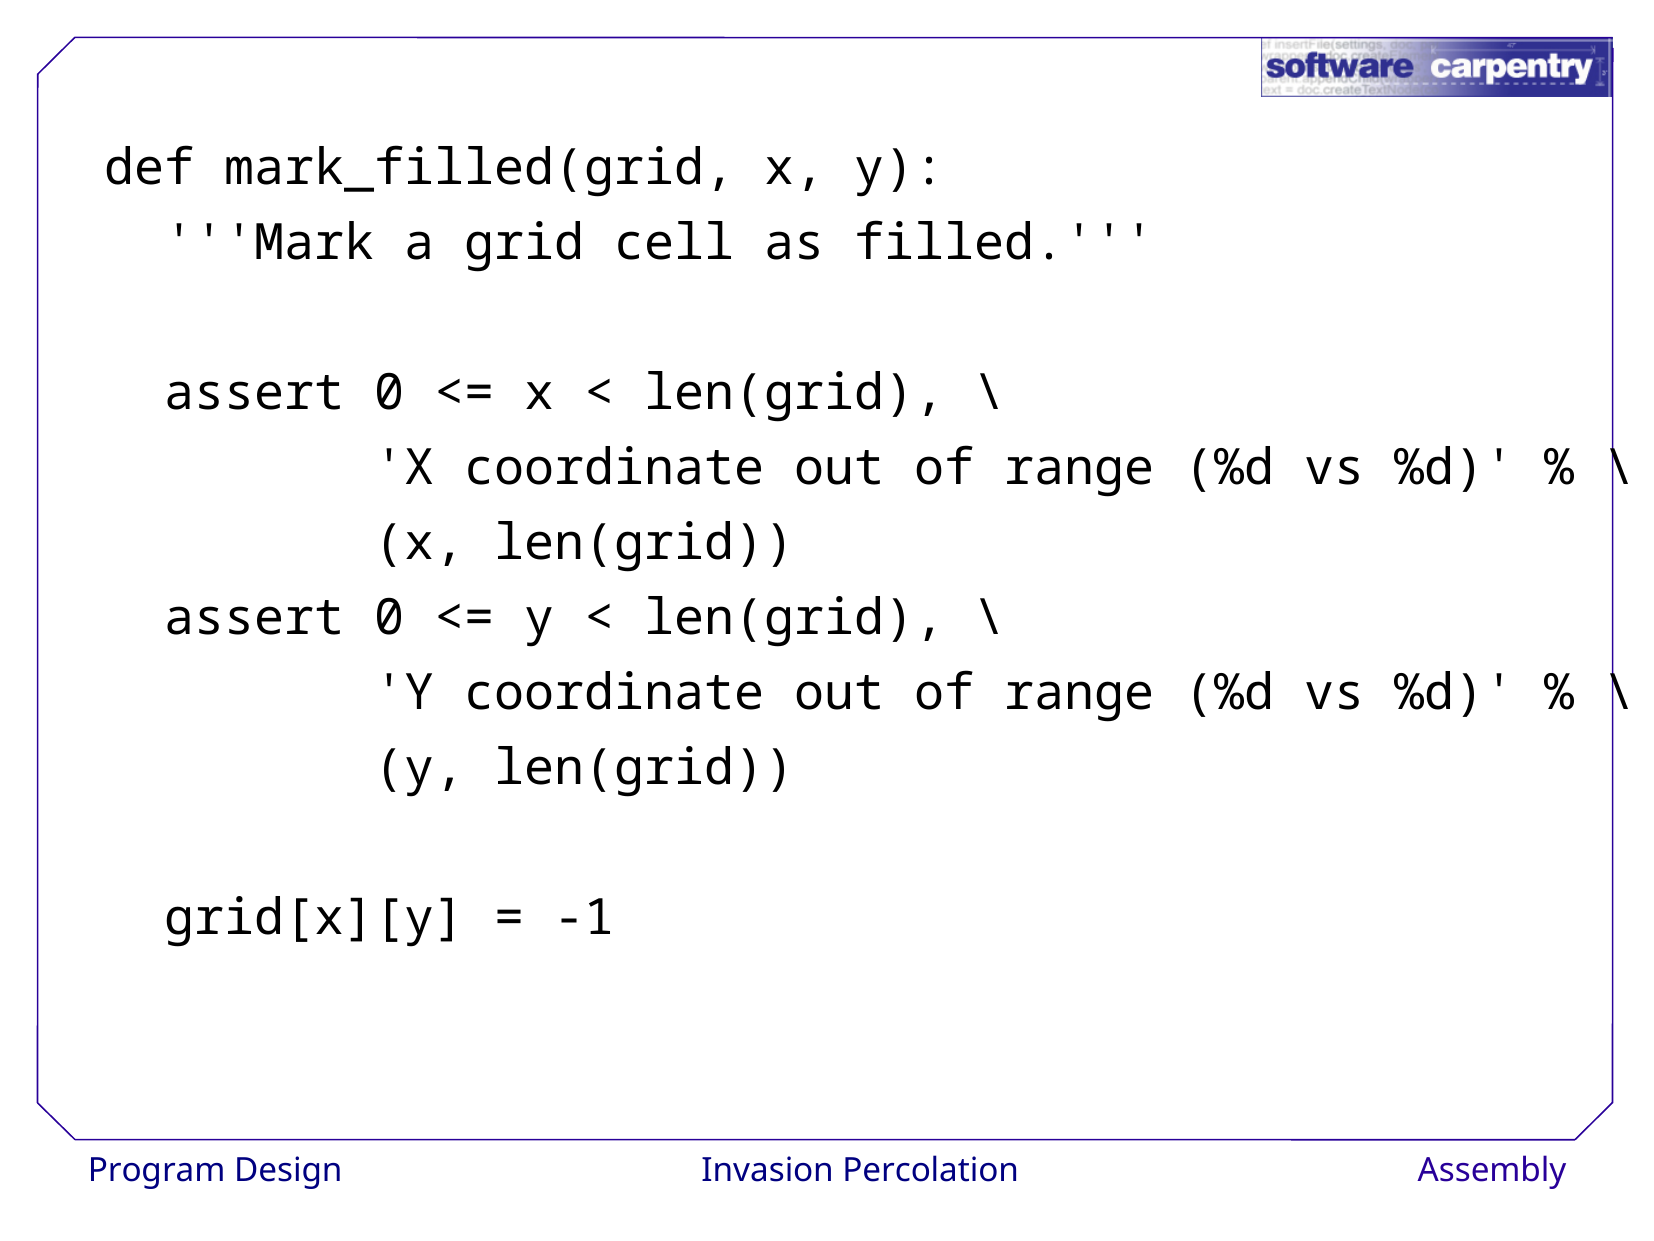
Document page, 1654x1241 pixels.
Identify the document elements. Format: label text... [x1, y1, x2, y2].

picture [1261, 39, 1613, 97]
text_box def mark_filled(grid, x, y): '''Mark a grid cell as filled.''' assert 0 <= x < len(grid), \ 'X coordinate out of range (%d vs %d)' % \ (x, len(grid)) assert 0 <= y < len(grid), \ 'Y coordinate out of range (%d vs %d)' % \ (y, len(grid)) grid[x][y] = -1 [89, 112, 1508, 1055]
